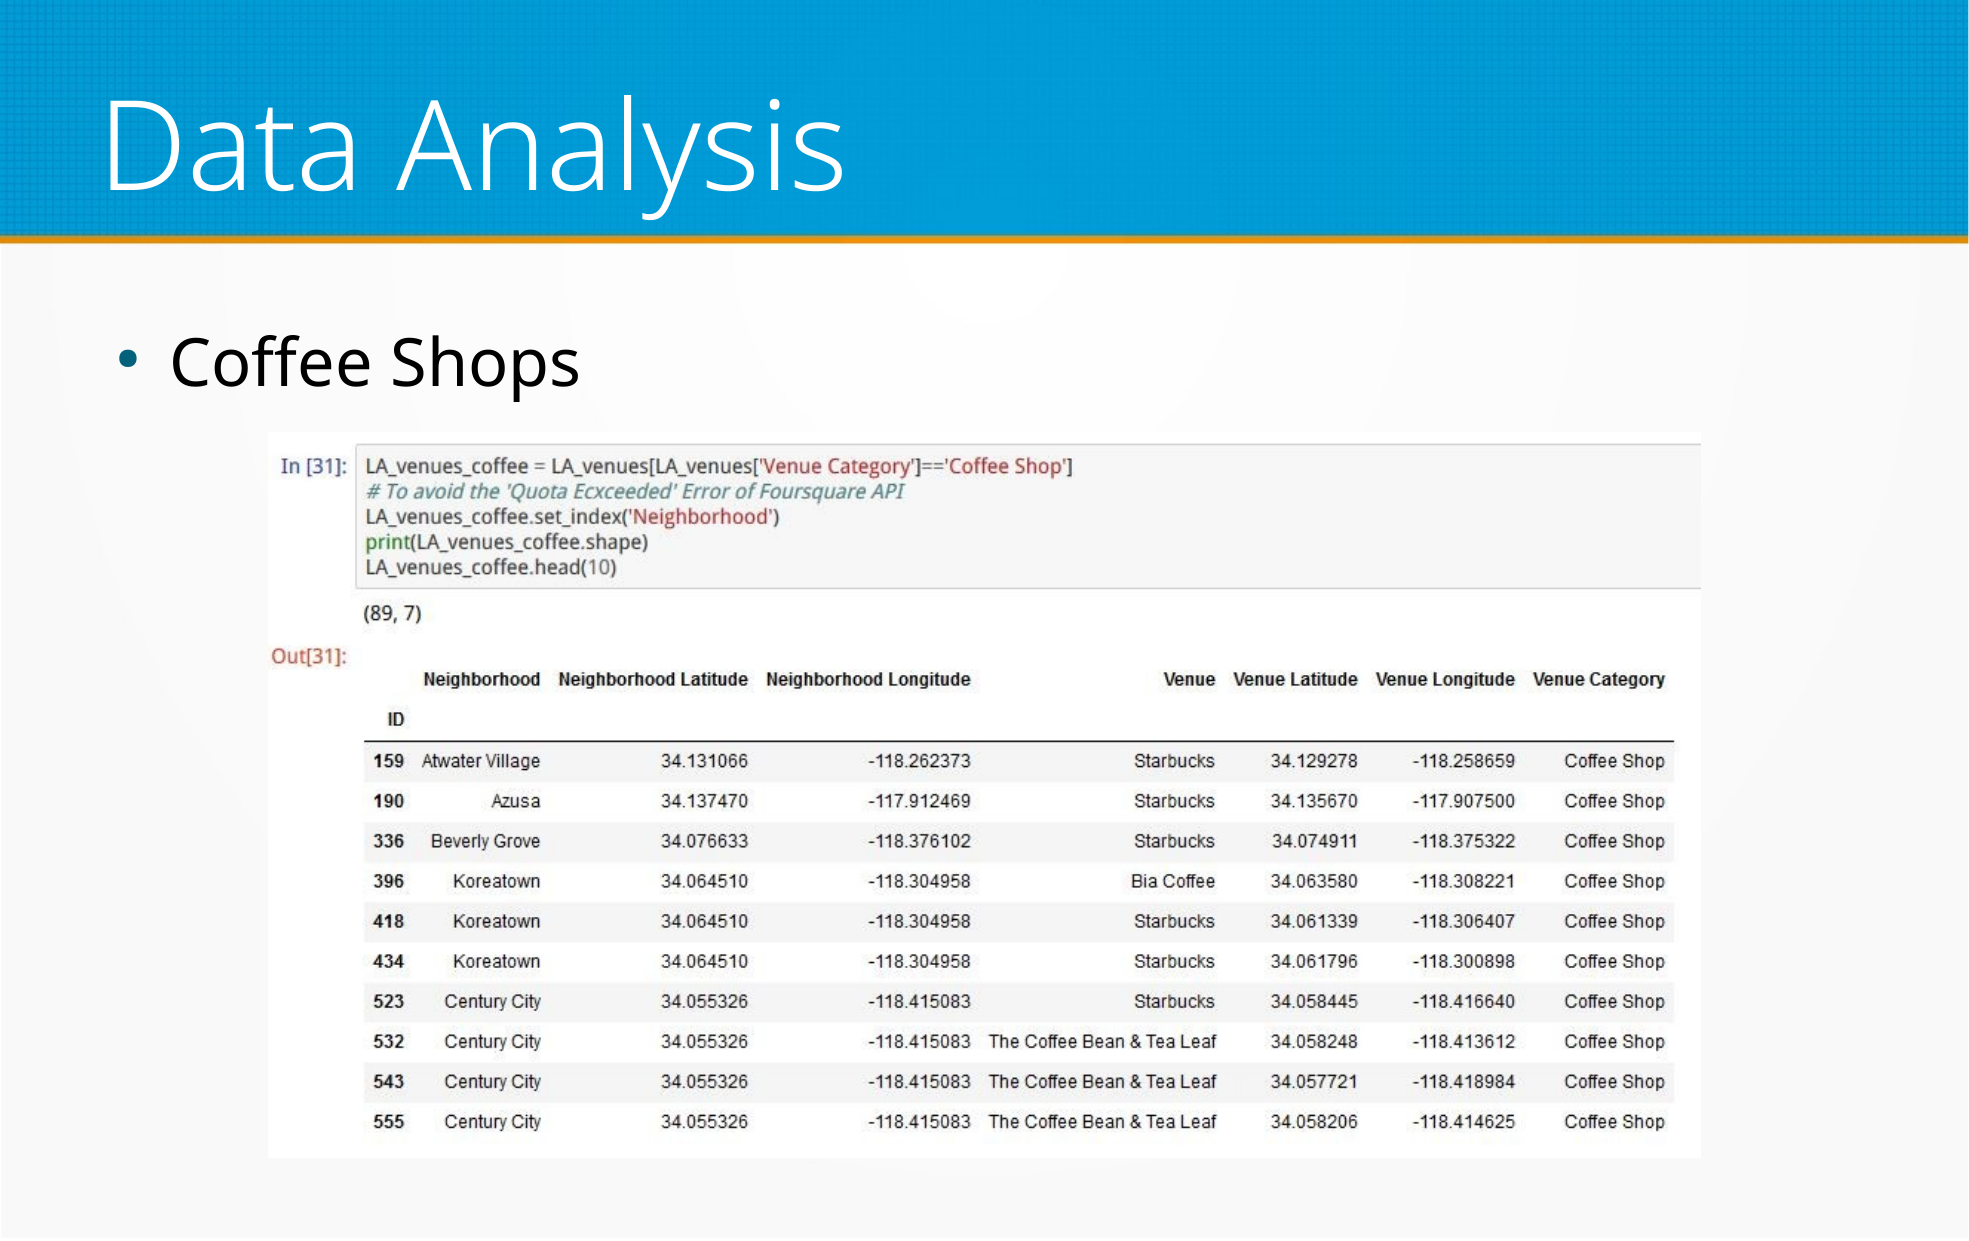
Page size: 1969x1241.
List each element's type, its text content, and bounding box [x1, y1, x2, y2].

list Coffee Shops [98, 315, 1451, 1081]
picture [0, 233, 1969, 1241]
title Data Analysis [98, 19, 1870, 227]
